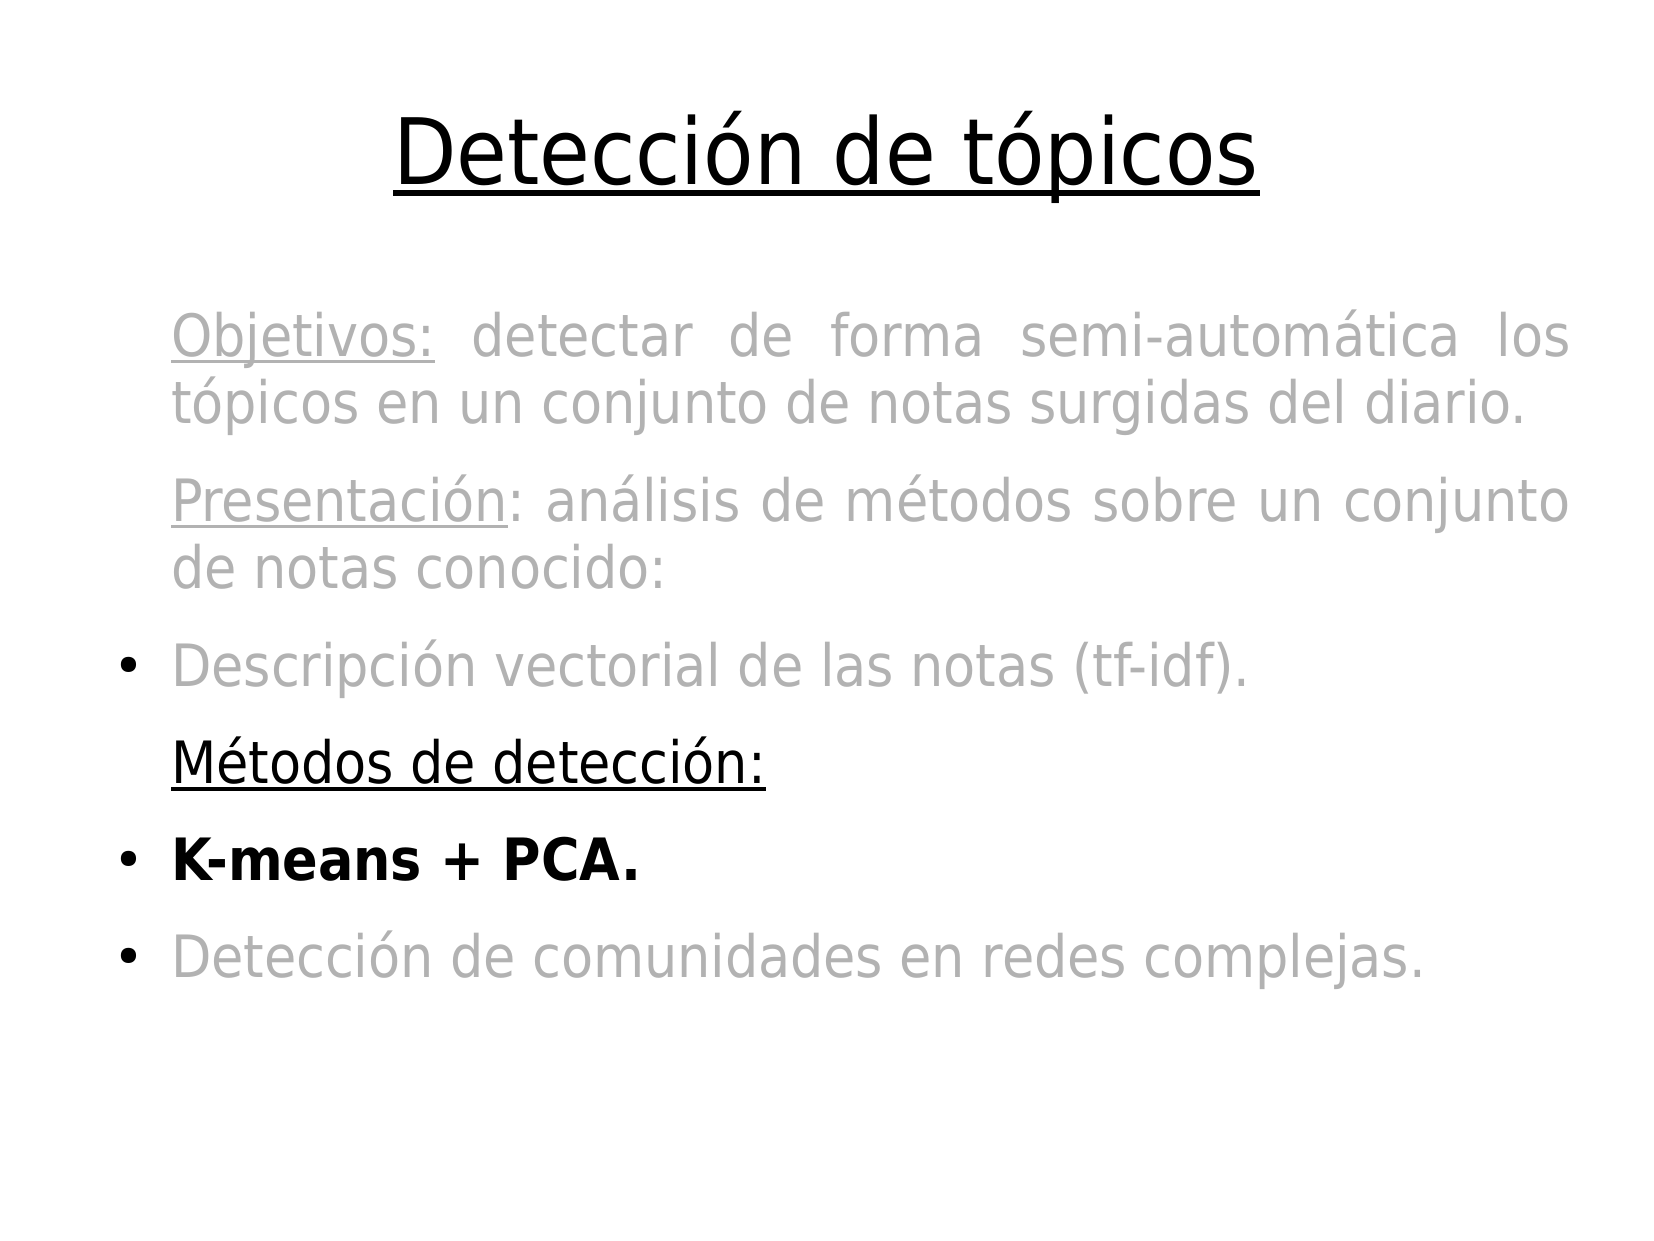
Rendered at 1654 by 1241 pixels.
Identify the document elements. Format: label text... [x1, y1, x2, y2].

title Detección de tópicos [82, 49, 1571, 257]
list Objetivos: detectar de forma semi-automática los tópicos en un conjunto de notas surgidas del diario. Presentación: análisis de métodos sobre un conjunto de notas conocido: Descripción vectorial de las notas (tf-idf). Métodos de detección: K-means + PCA. Detección de comunidades en redes complejas. [100, 302, 1571, 1193]
